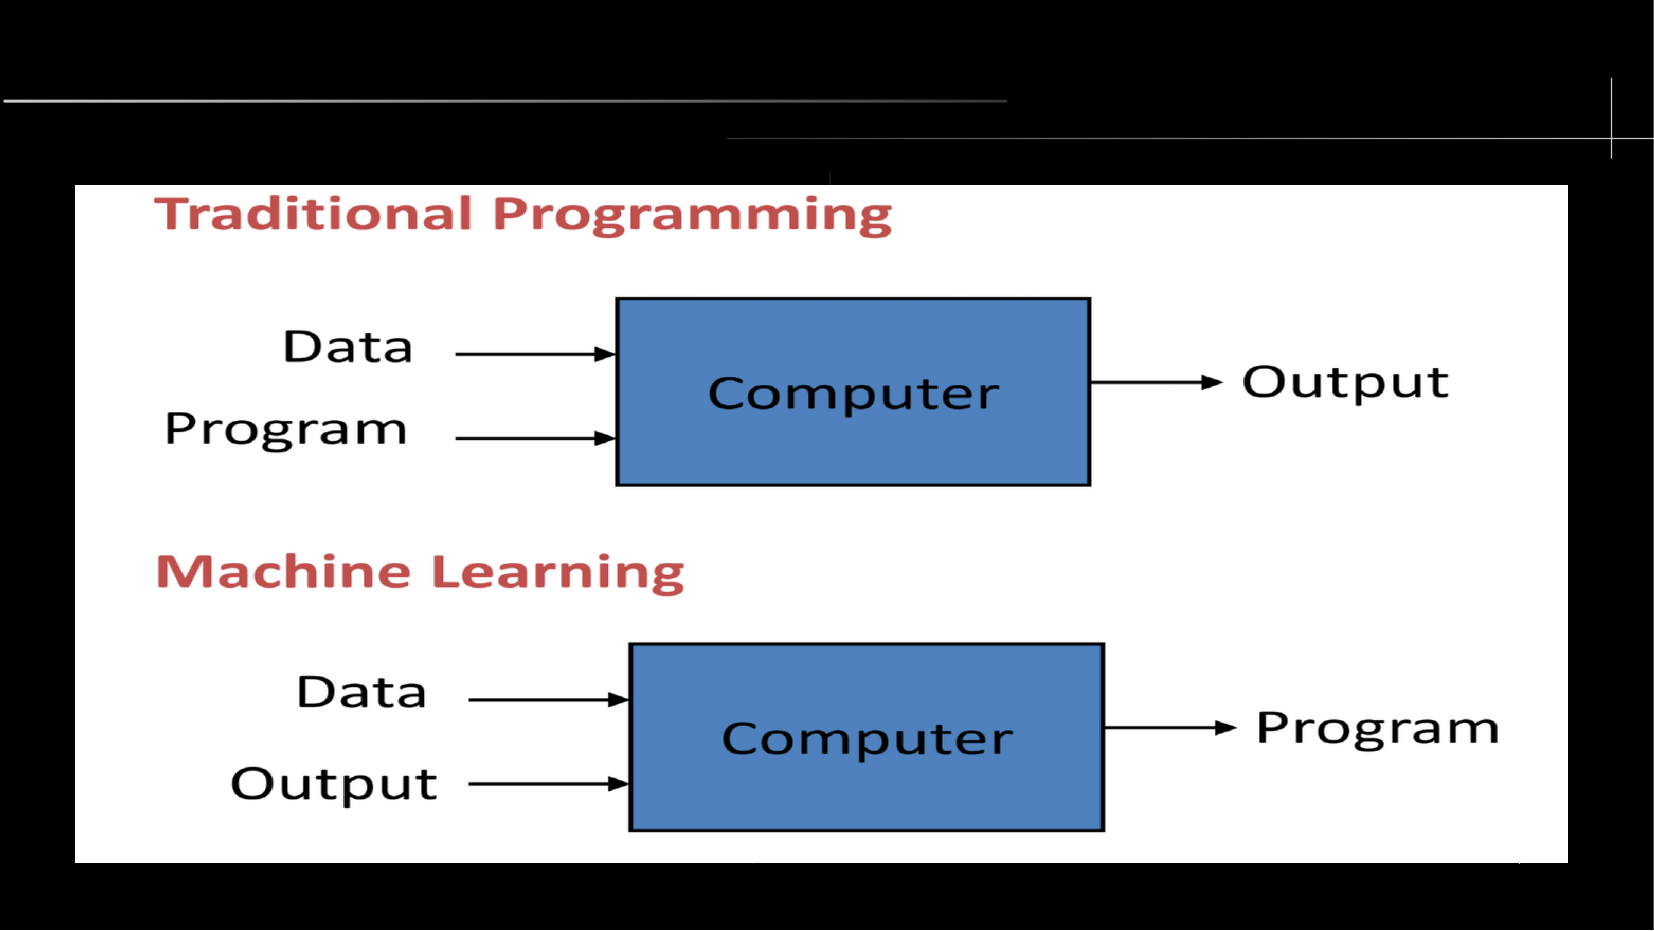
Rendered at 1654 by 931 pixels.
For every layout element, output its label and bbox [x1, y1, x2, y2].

text_box [1240, 863, 1506, 930]
picture [75, 185, 1568, 863]
